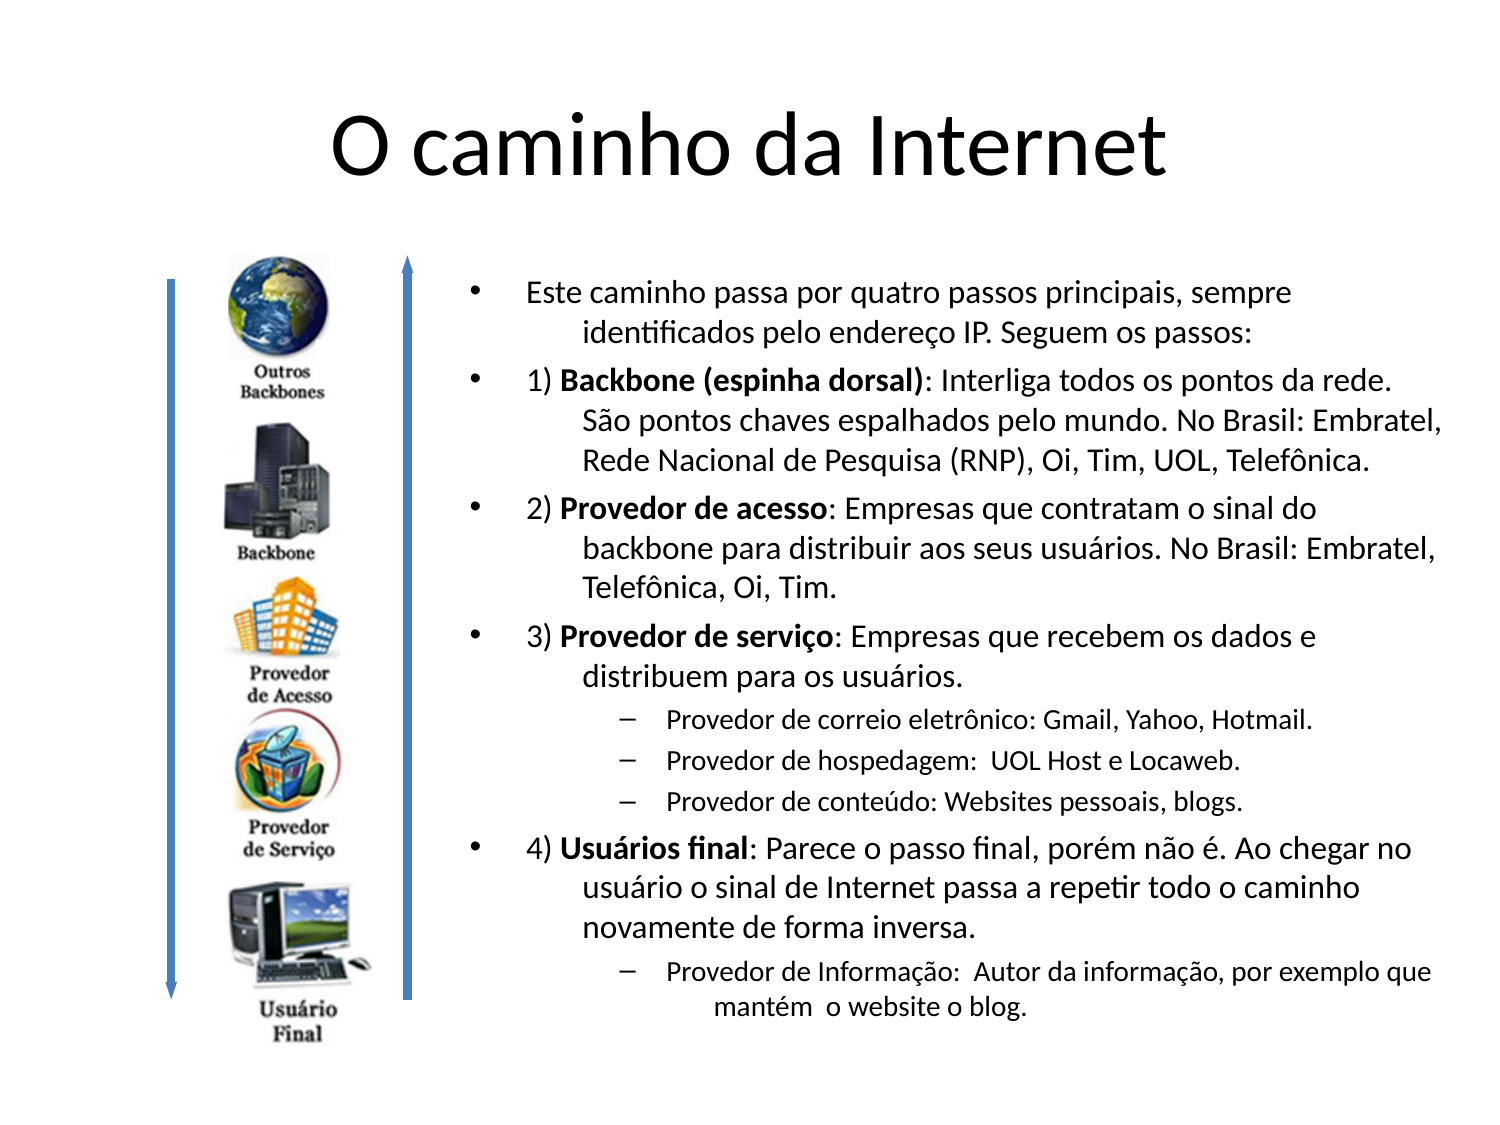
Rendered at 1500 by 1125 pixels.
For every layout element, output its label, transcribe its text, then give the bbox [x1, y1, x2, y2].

picture [223, 420, 335, 566]
title O caminho da Internet [75, 45, 1426, 233]
picture [218, 571, 344, 861]
list Este caminho passa por quatro passos principais, sempre identificados pelo endereço IP. Seguem os passos: 1) Backbone (espinha dorsal): Interliga todos os pontos da rede. São pontos chaves espalhados pelo mundo. No Brasil: Embratel, Rede Nacional de Pesquisa (RNP), Oi, Tim, UOL, Telefônica. 2) Provedor de acesso: Empresas que contratam o sinal do backbone para distribuir aos seus usuários. No Brasil: Embratel, Telefônica, Oi, Tim. 3) Provedor de serviço: Empresas que recebem os dados e distribuem para os usuários. Provedor de correio eletrônico: Gmail, Yahoo, Hotmail. Provedor de hospedagem: UOL Host e Locaweb. Provedor de conteúdo: Websites pessoais, blogs. 4) Usuários final: Parece o passo final, porém não é. Ao chegar no usuário o sinal de Internet passa a repetir todo o caminho novamente de forma inversa. Provedor de Informação: Autor da informação, por exemplo que mantém o website o blog. [454, 262, 1459, 1071]
picture [228, 255, 330, 404]
picture [223, 881, 376, 1047]
